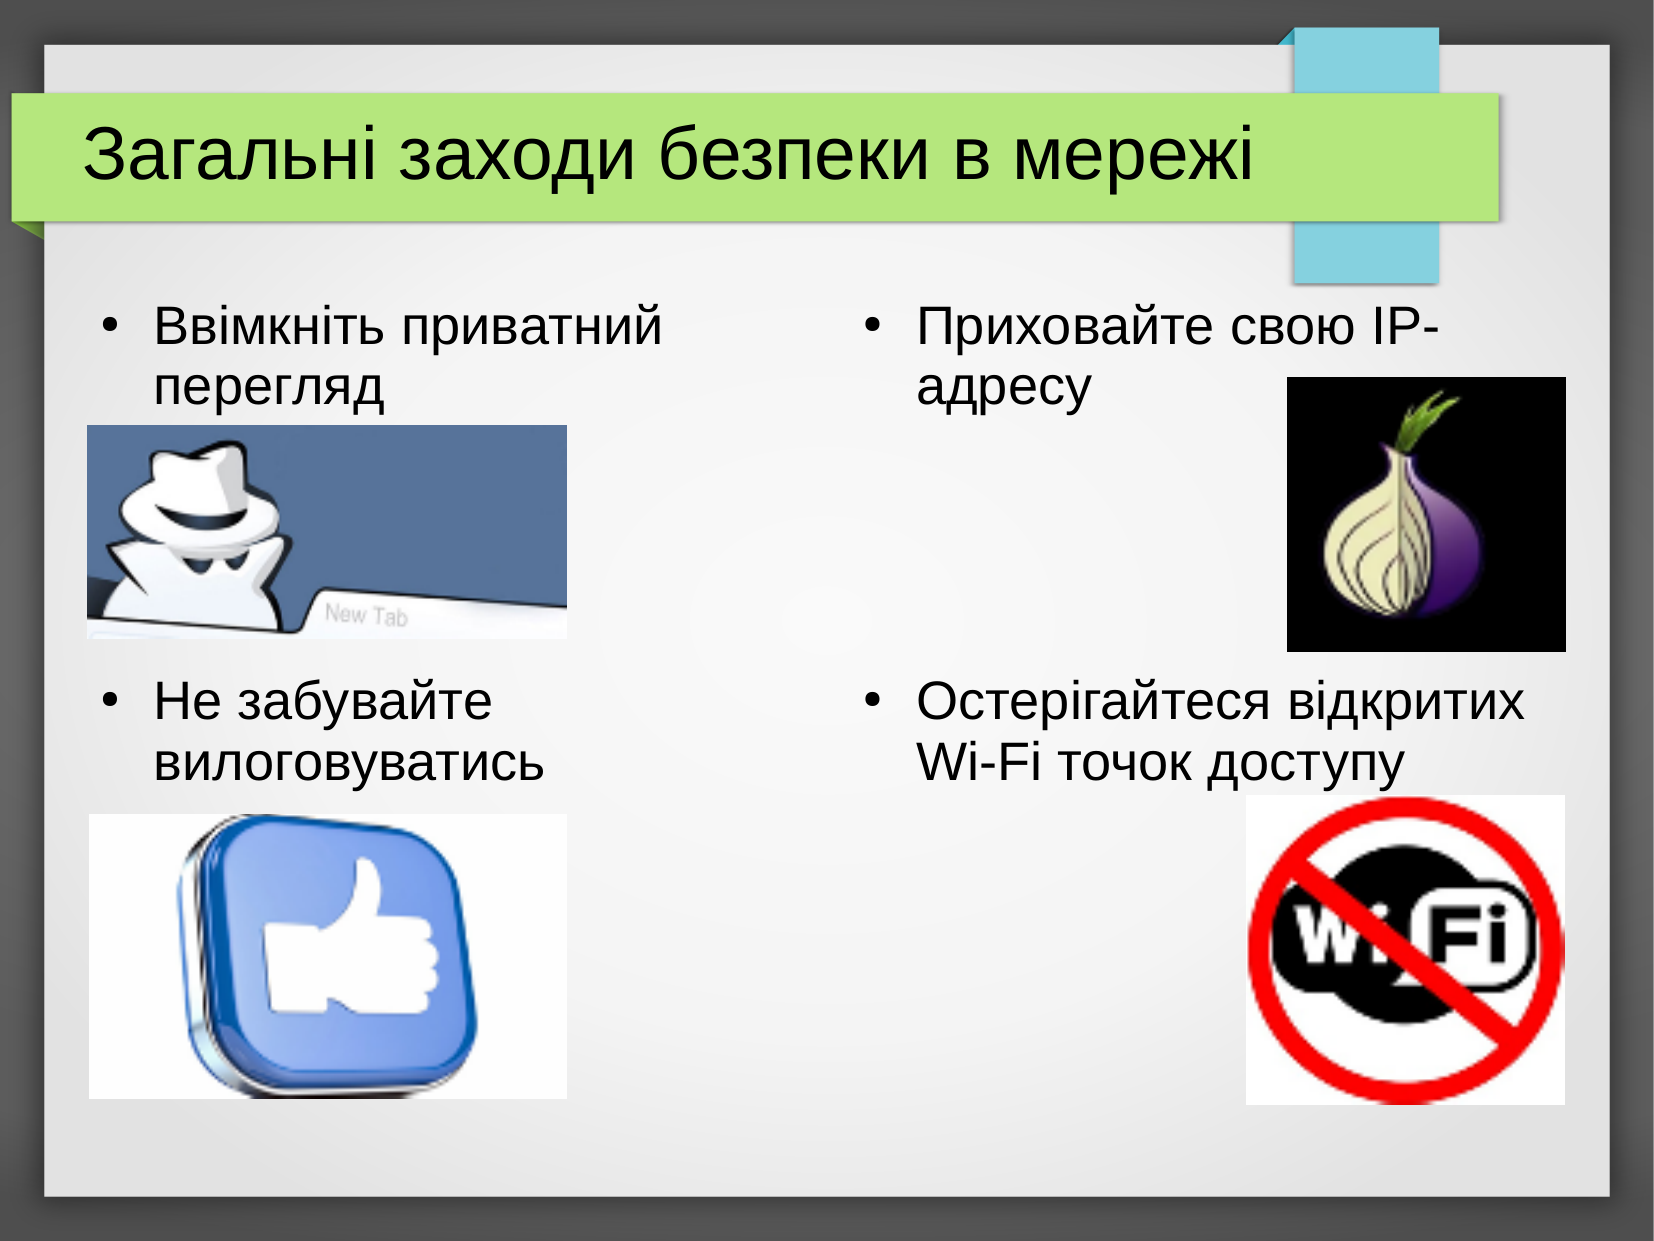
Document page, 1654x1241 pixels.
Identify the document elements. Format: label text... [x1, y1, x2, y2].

picture [0, 0, 1654, 1241]
list Приховайте свою IP-адресу [845, 295, 1572, 639]
list Остерігайтеся відкритих Wi-Fi точок доступу [845, 670, 1572, 1014]
title Загальні заходи безпеки в мережі [82, 94, 1264, 213]
list Не забувайте вилоговуватись [82, 670, 809, 1014]
list Ввімкніть приватний перегляд [82, 295, 809, 639]
